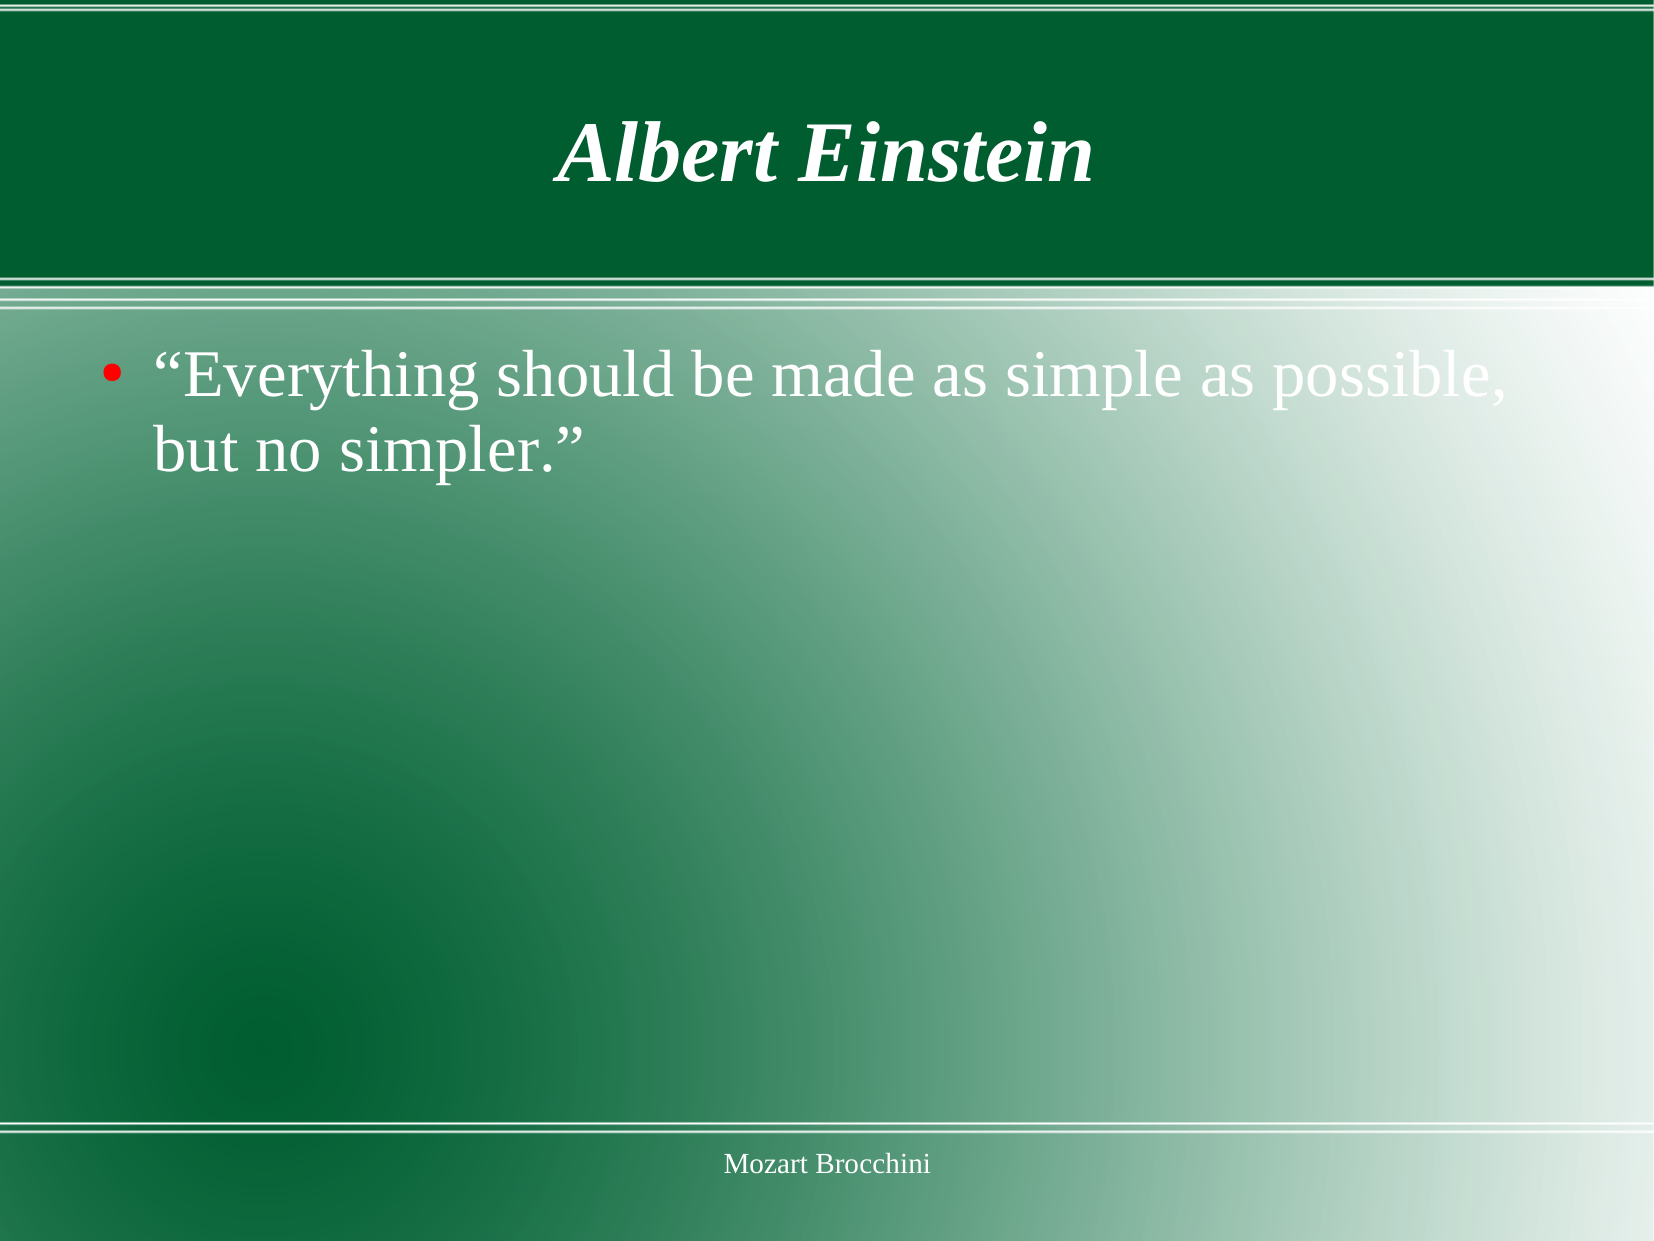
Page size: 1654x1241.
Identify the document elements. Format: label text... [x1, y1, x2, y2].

list “Everything should be made as simple as possible, but no simpler.” [82, 337, 1571, 1052]
picture [0, 0, 1654, 1241]
title Albert Einstein [82, 49, 1571, 257]
